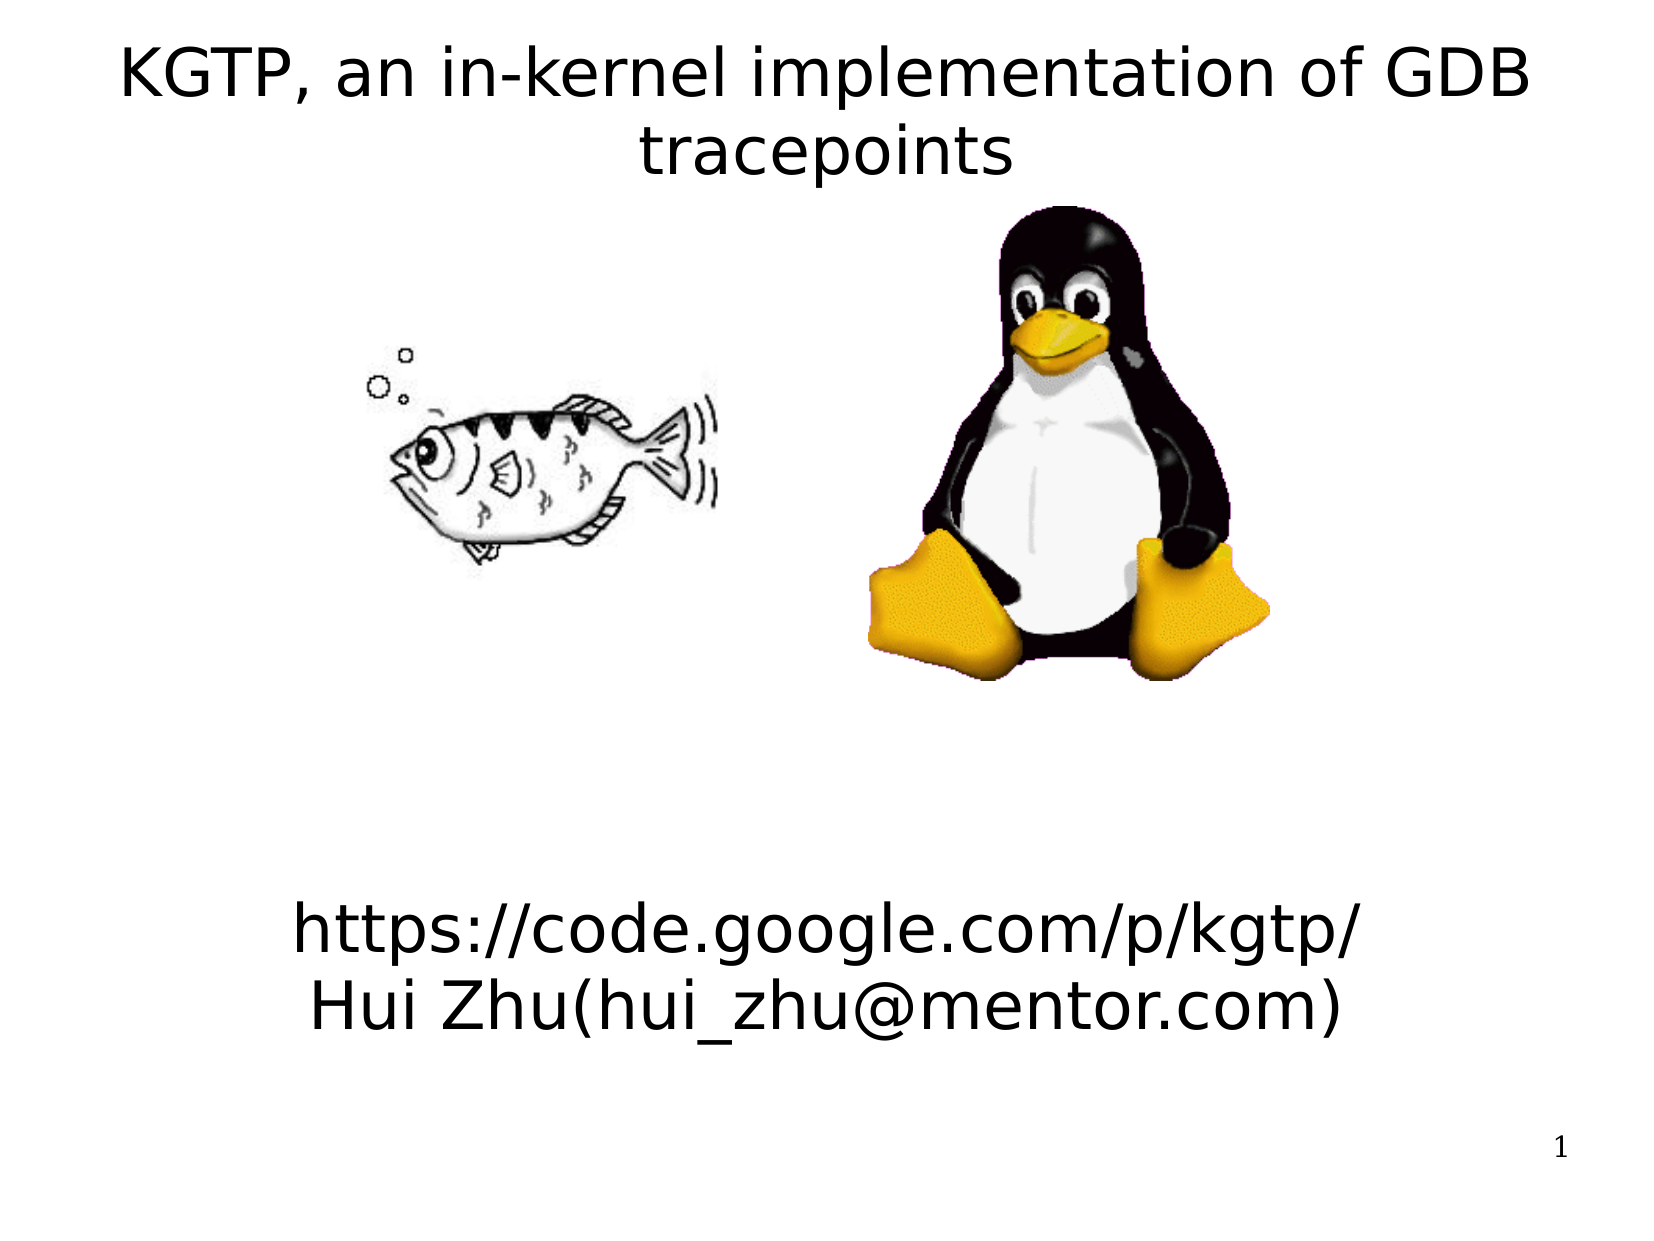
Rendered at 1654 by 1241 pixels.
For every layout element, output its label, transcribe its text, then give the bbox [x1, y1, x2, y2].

picture [868, 206, 1270, 681]
picture [351, 330, 768, 591]
subtitle KGTP, an in-kernel implementation of GDB tracepoints https://code.google.com/p/kgtp/ Hui Zhu(hui_zhu@mentor.com) [82, 34, 1571, 1124]
